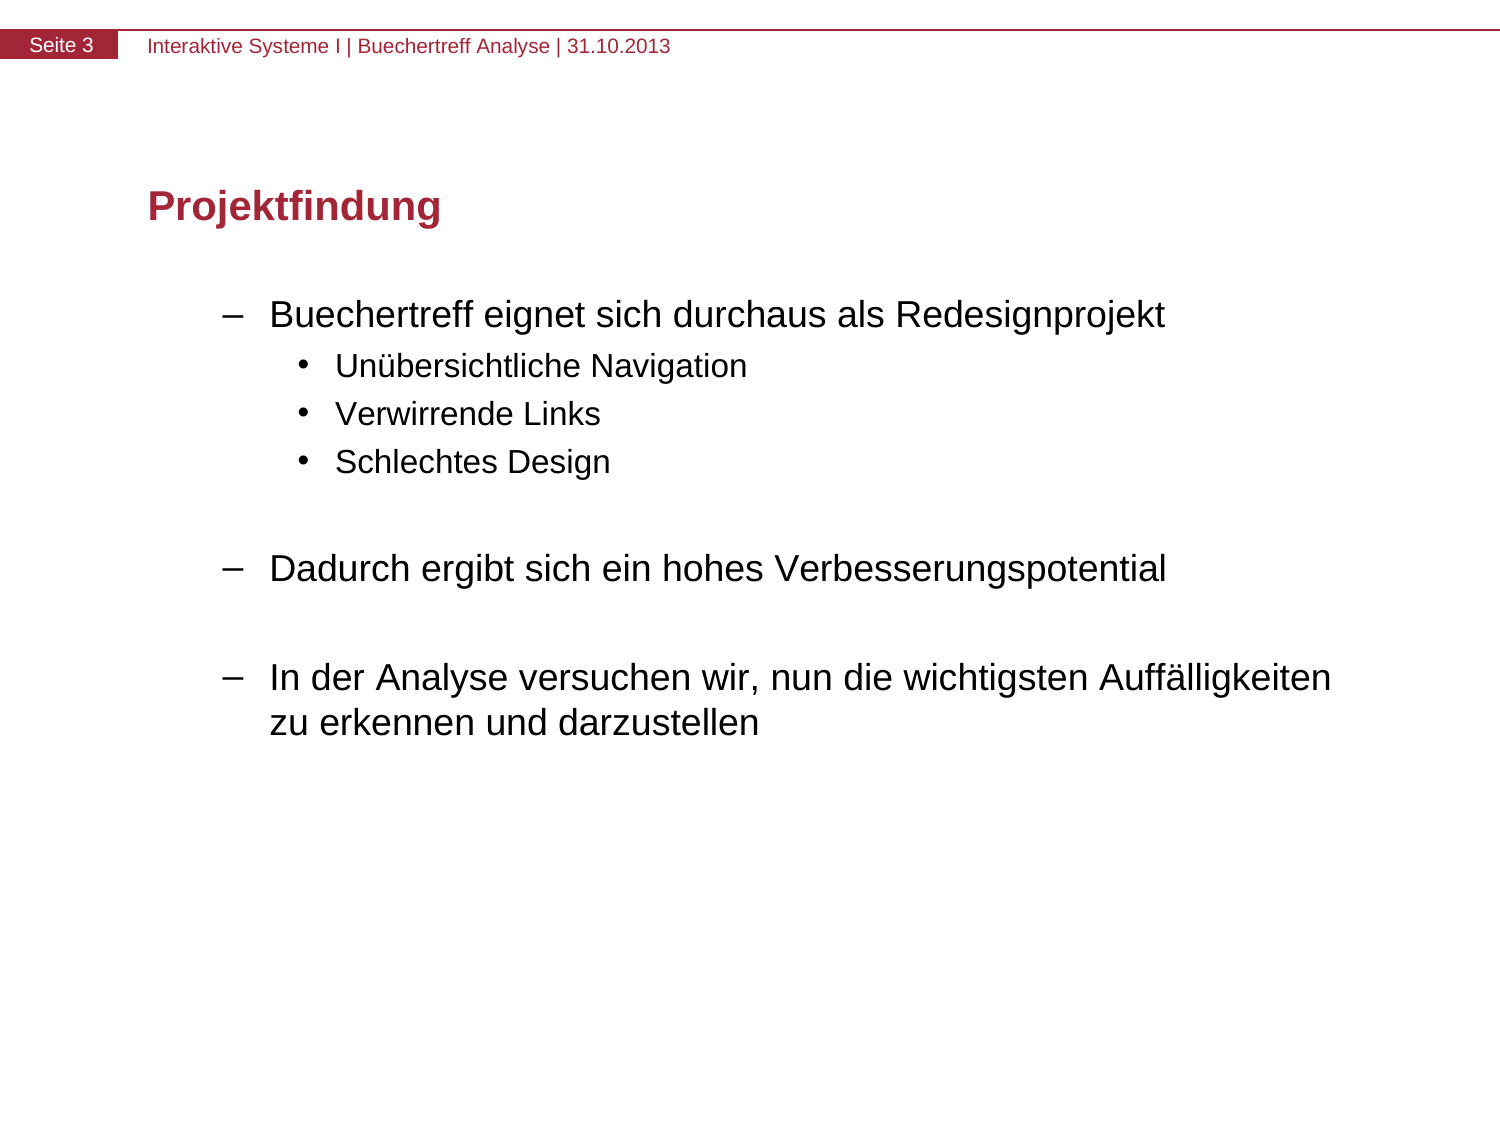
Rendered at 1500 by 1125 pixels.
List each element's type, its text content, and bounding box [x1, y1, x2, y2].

title Projektfindung [132, 149, 1413, 258]
list Buechertreff eignet sich durchaus als Redesignprojekt Unübersichtliche Navigation Verwirrende Links Schlechtes Design Dadurch ergibt sich ein hohes Verbesserungspotential In der Analyse versuchen wir, nun die wichtigsten Auffälligkeiten zu erkennen und darzustellen [132, 287, 1371, 888]
